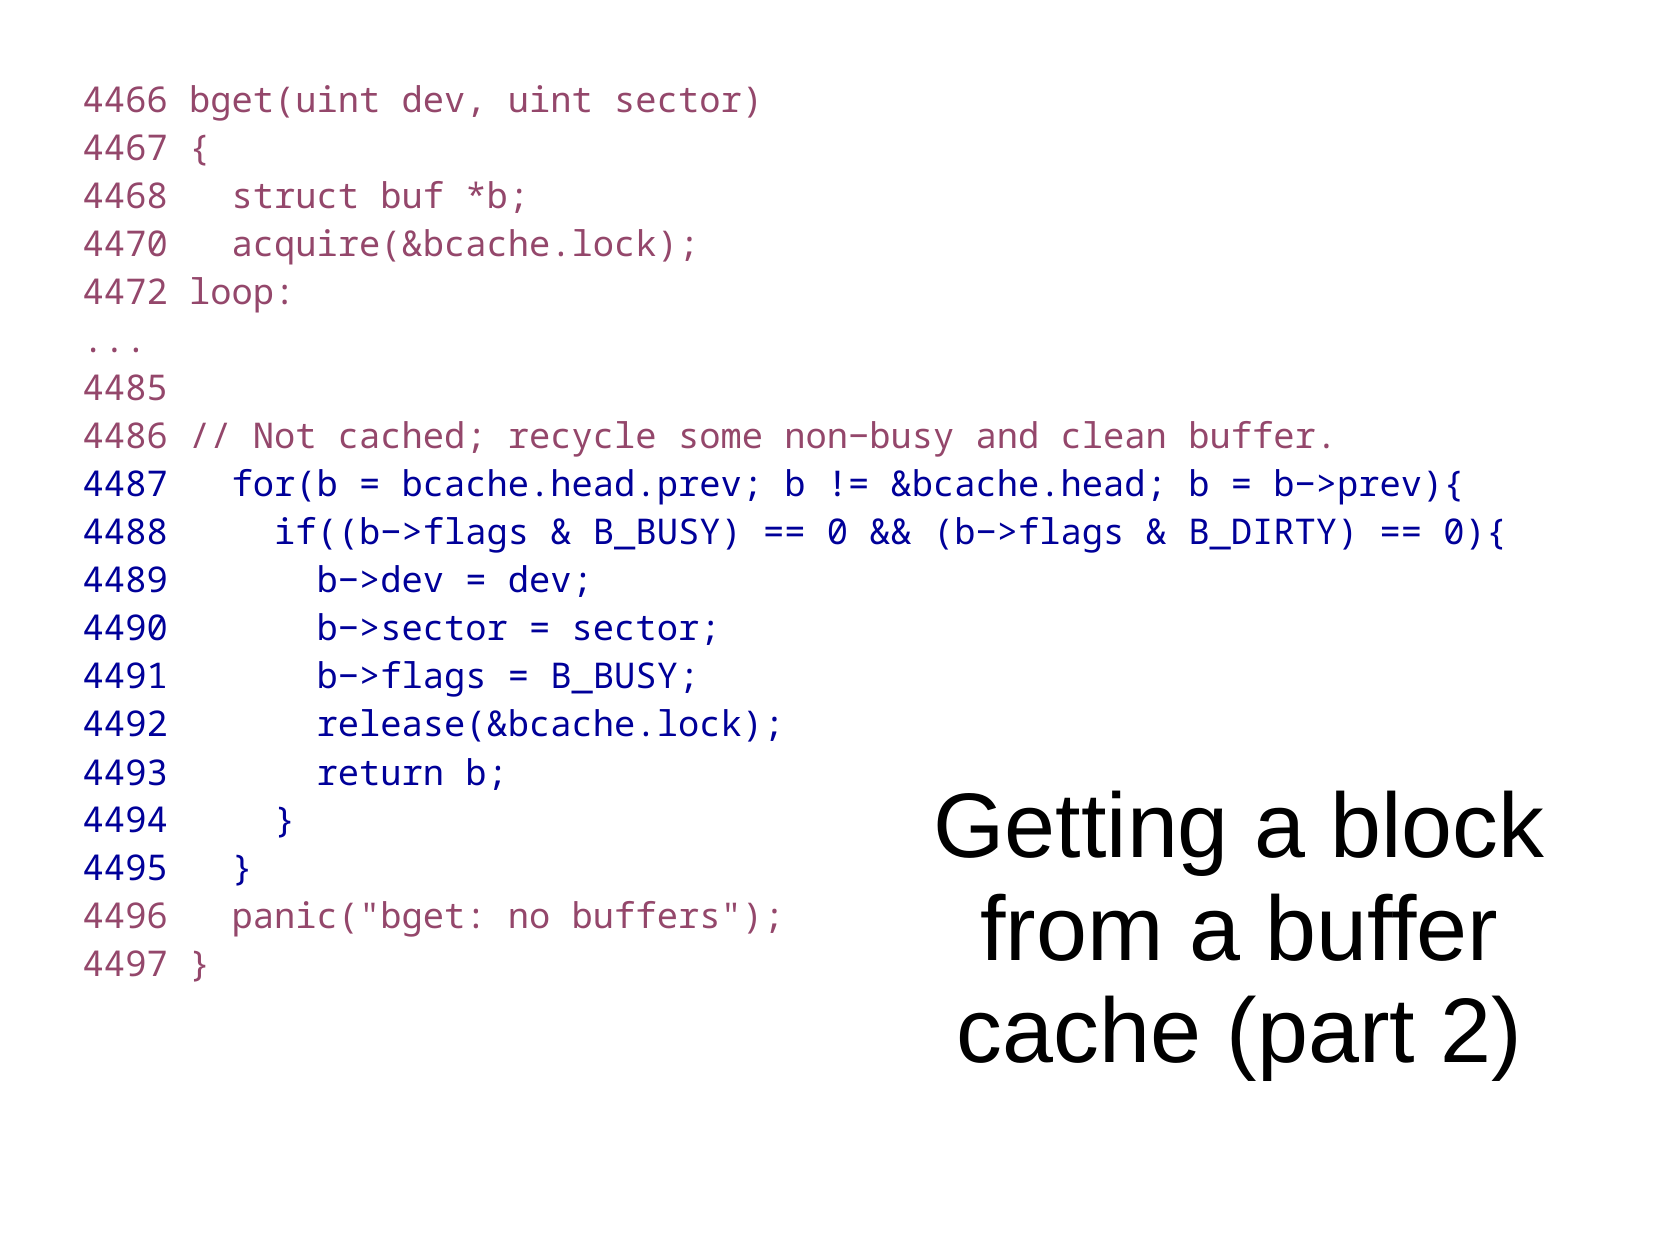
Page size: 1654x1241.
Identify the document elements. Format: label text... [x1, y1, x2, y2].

title Getting a block from a buffer cache (part 2) [904, 774, 1576, 1083]
list 4466 bget(uint dev, uint sector) 4467 { 4468 struct buf *b; 4470 acquire(&bcache.lock); 4472 loop: ... 4485 4486 // Not cached; recycle some non−busy and clean buffer. 4487 for(b = bcache.head.prev; b != &bcache.head; b = b−>prev){ 4488 if((b−>flags & B_BUSY) == 0 && (b−>flags & B_DIRTY) == 0){ 4489 b−>dev = dev; 4490 b−>sector = sector; 4491 b−>flags = B_BUSY; 4492 release(&bcache.lock); 4493 return b; 4494 } 4495 } 4496 panic("bget: no buffers"); 4497 } [82, 75, 1571, 1010]
